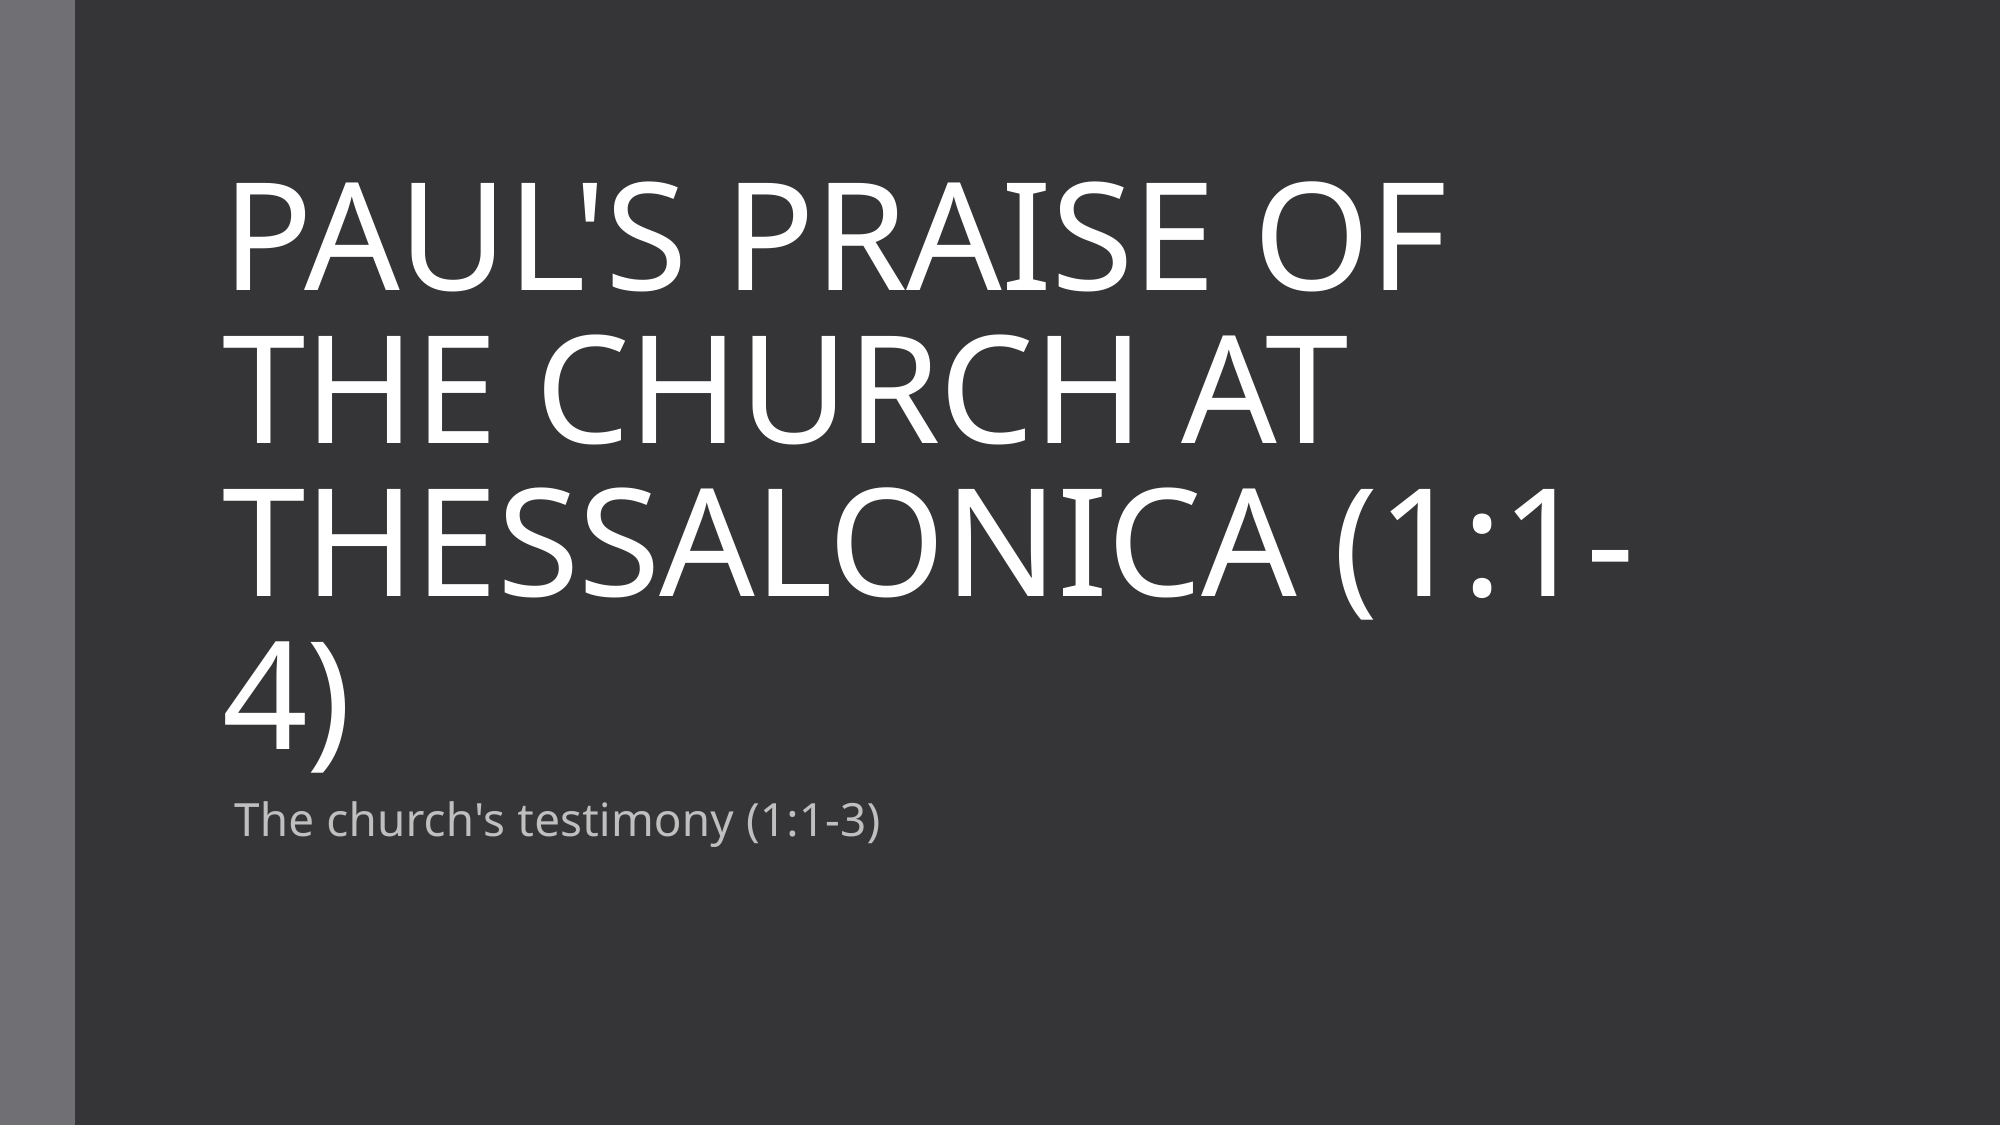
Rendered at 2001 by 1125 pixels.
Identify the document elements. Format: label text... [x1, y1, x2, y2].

title PAUL'S PRAISE OF THE CHURCH AT THESSALONICA (1:1-4) [206, 124, 1752, 787]
subtitle The church's testimony (1:1-3) [206, 787, 1752, 1066]
